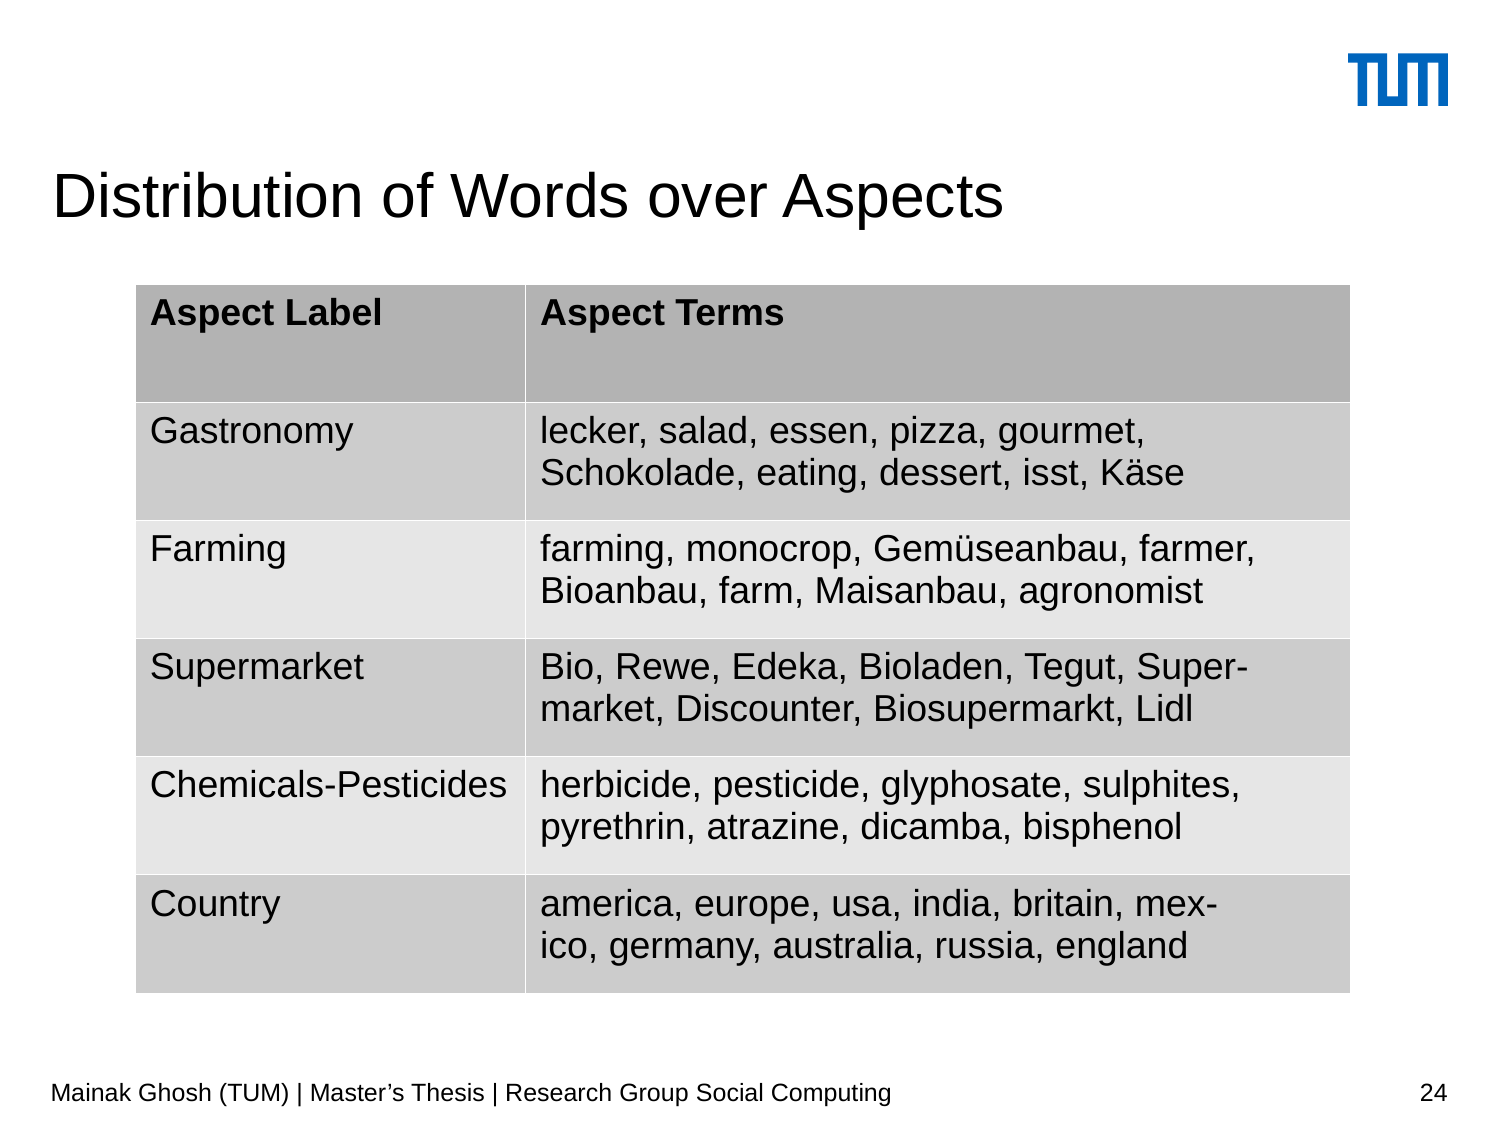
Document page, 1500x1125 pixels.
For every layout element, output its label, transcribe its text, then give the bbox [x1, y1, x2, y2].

table_header Aspect Label [136, 285, 525, 402]
table_cell Supermarket [136, 639, 525, 756]
table_cell Country [136, 875, 525, 993]
table_header Aspect Terms [526, 285, 1350, 402]
table_cell america, europe, usa, india, britain, mex- ico, germany, australia, russia, england [526, 875, 1350, 993]
slide_number <number> [1112, 1061, 1448, 1122]
table_cell herbicide, pesticide, glyphosate, sulphites, pyrethrin, atrazine, dicamba, bisphenol [526, 757, 1350, 874]
table_cell Farming [136, 521, 525, 638]
table_cell Gastronomy [136, 403, 525, 520]
text_box Mainak Ghosh (TUM) | Master’s Thesis | Research Group Social Computing [50, 1061, 1112, 1122]
title Distribution of Words over Aspects [52, 163, 1449, 231]
table_cell lecker, salad, essen, pizza, gourmet, Schokolade, eating, dessert, isst, Käse [526, 403, 1350, 520]
table_cell Bio, Rewe, Edeka, Bioladen, Tegut, Super- market, Discounter, Biosupermarkt, Lidl [526, 639, 1350, 756]
table_cell farming, monocrop, Gemüseanbau, farmer, Bioanbau, farm, Maisanbau, agronomist [526, 521, 1350, 638]
table_cell Chemicals-Pesticides [136, 757, 525, 874]
